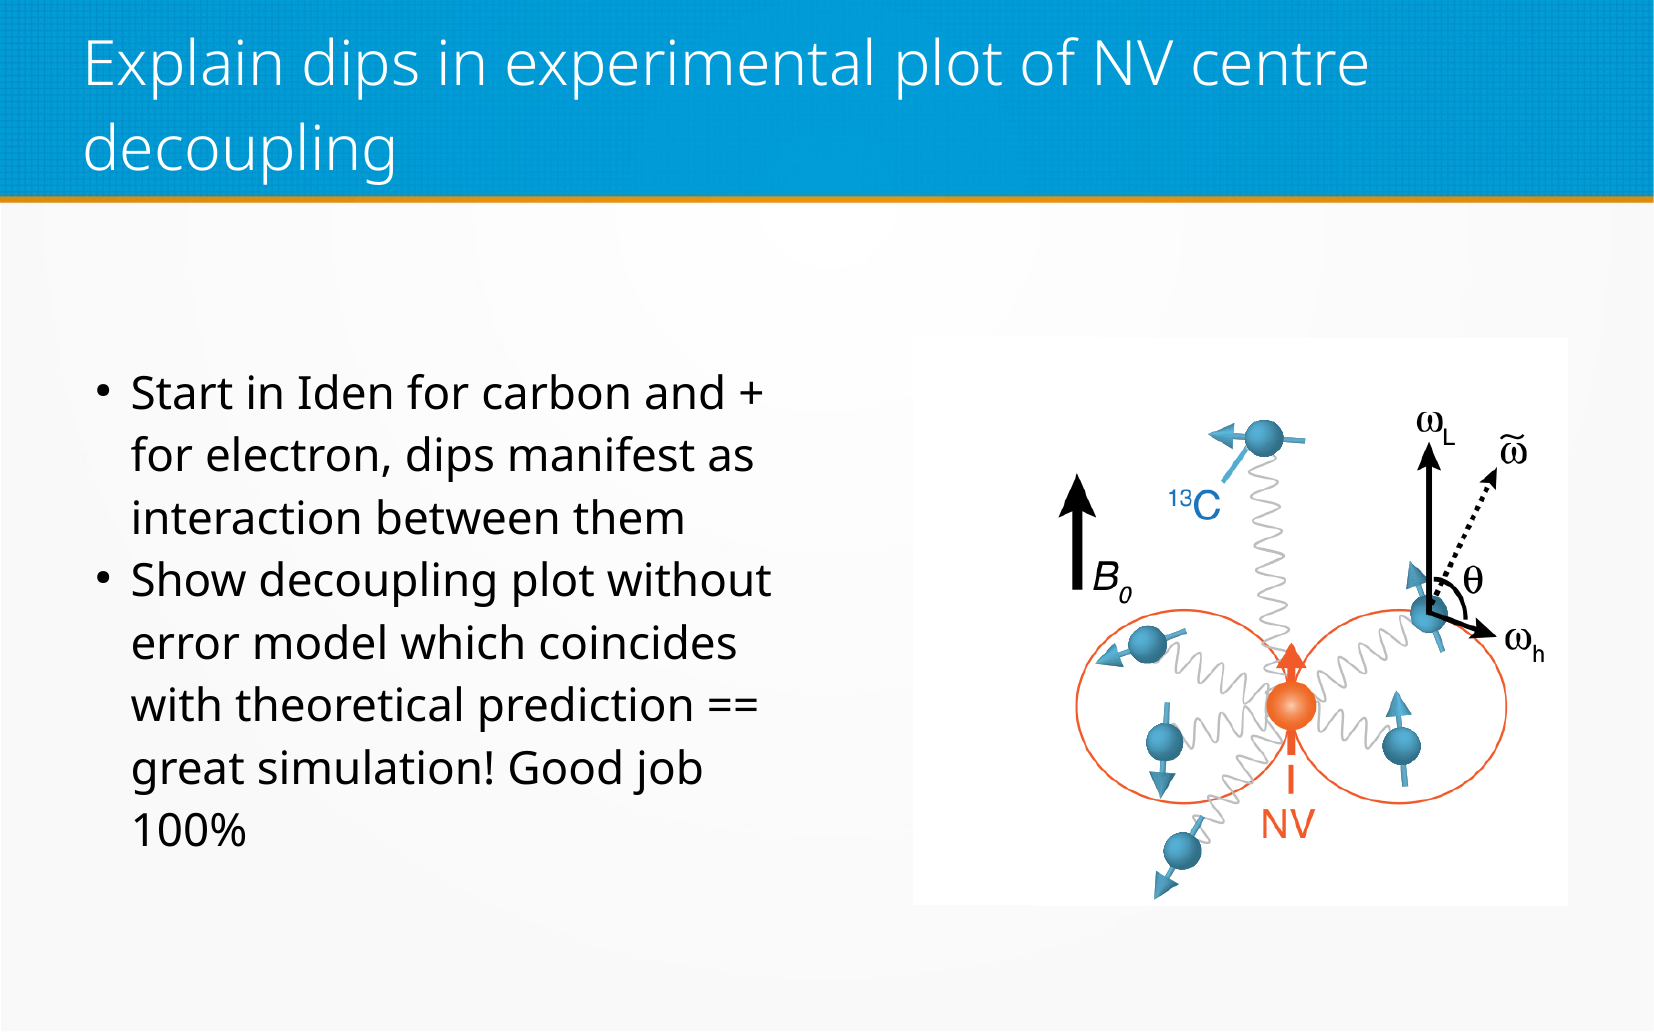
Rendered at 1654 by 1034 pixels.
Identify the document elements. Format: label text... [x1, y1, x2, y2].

text_box Start in Iden for carbon and + for electron, dips manifest as interaction between them Show decoupling plot without error model which coincides with theoretical prediction == great simulation! Good job 100% [89, 424, 804, 796]
title Explain dips in experimental plot of NV centre decoupling [82, 16, 1571, 190]
picture [0, 195, 1654, 1034]
